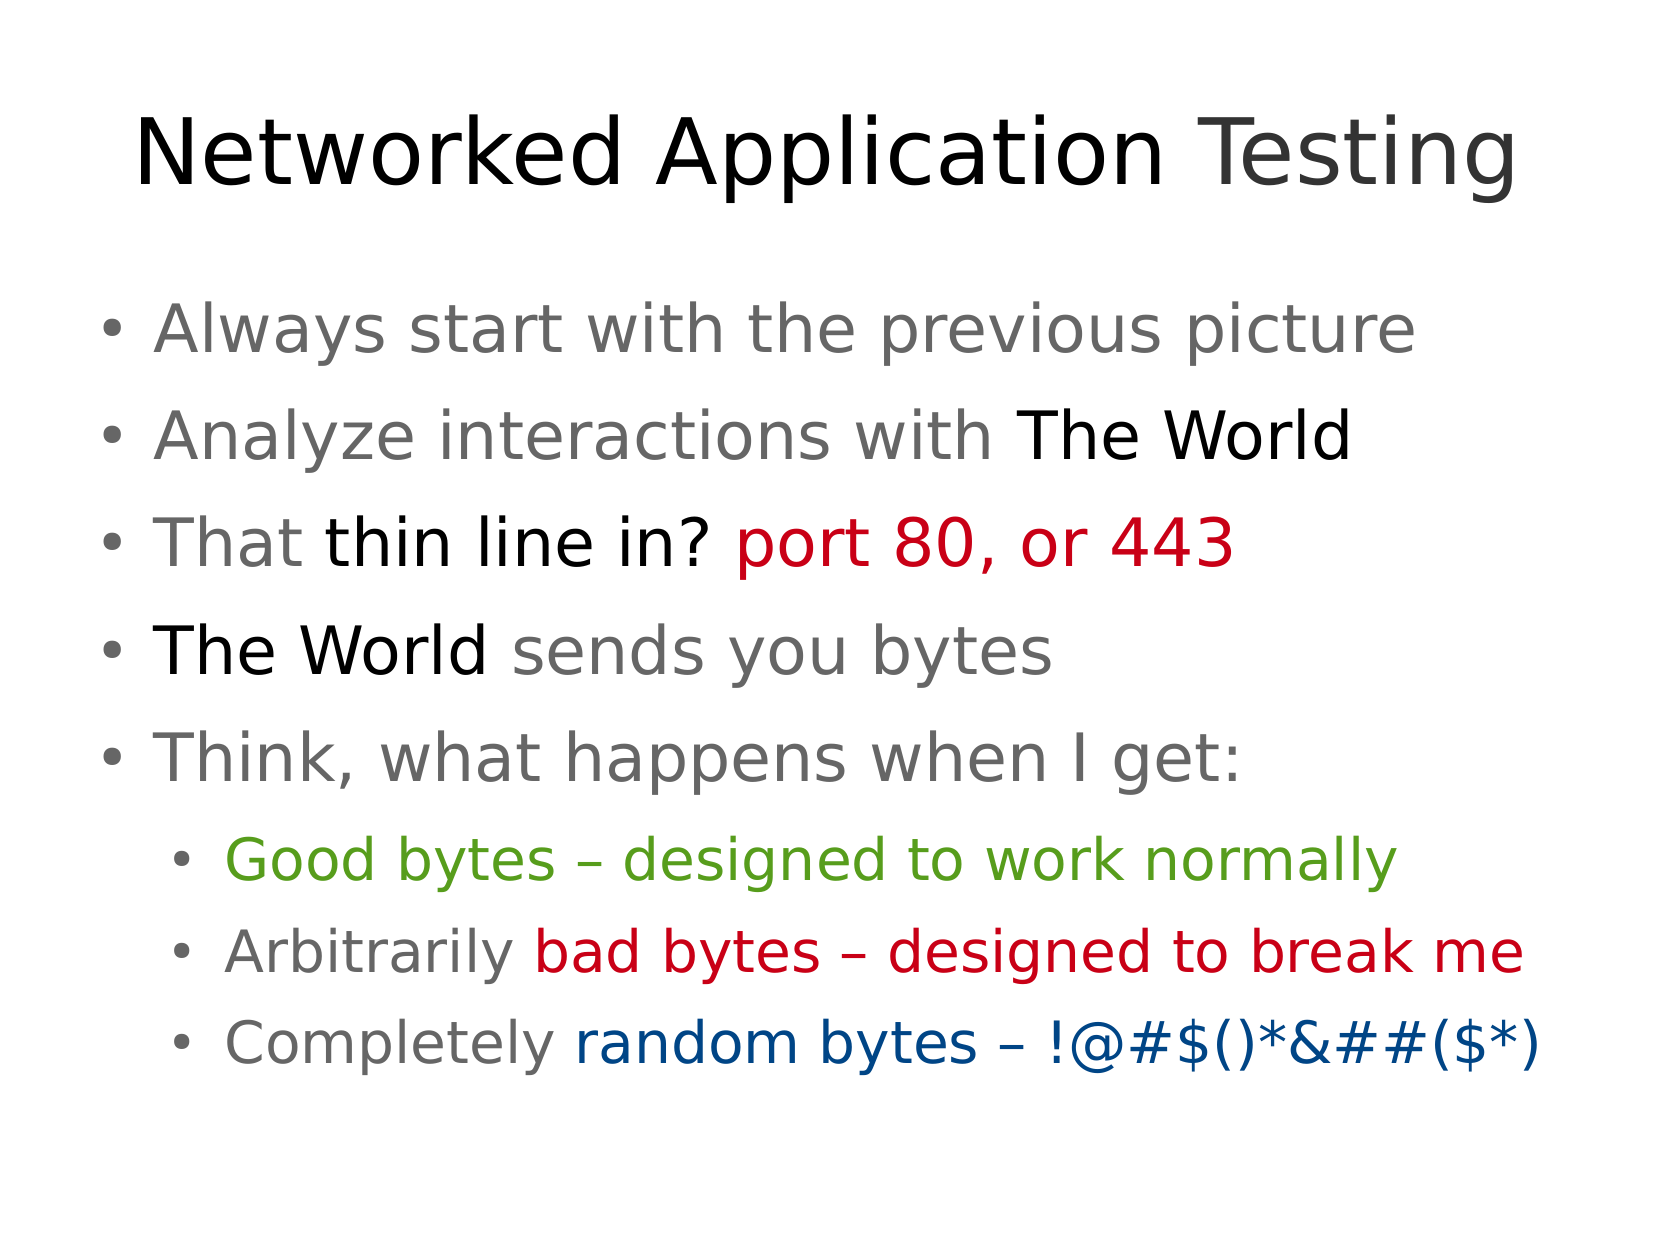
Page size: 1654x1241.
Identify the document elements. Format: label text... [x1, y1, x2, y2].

title Networked Application Testing [82, 56, 1571, 250]
list Always start with the previous picture Analyze interactions with The World That thin line in? port 80, or 443 The World sends you bytes Think, what happens when I get: Good bytes – designed to work normally Arbitrarily bad bytes – designed to break me Completely random bytes – !@#$()*&##($*) [82, 290, 1571, 1109]
